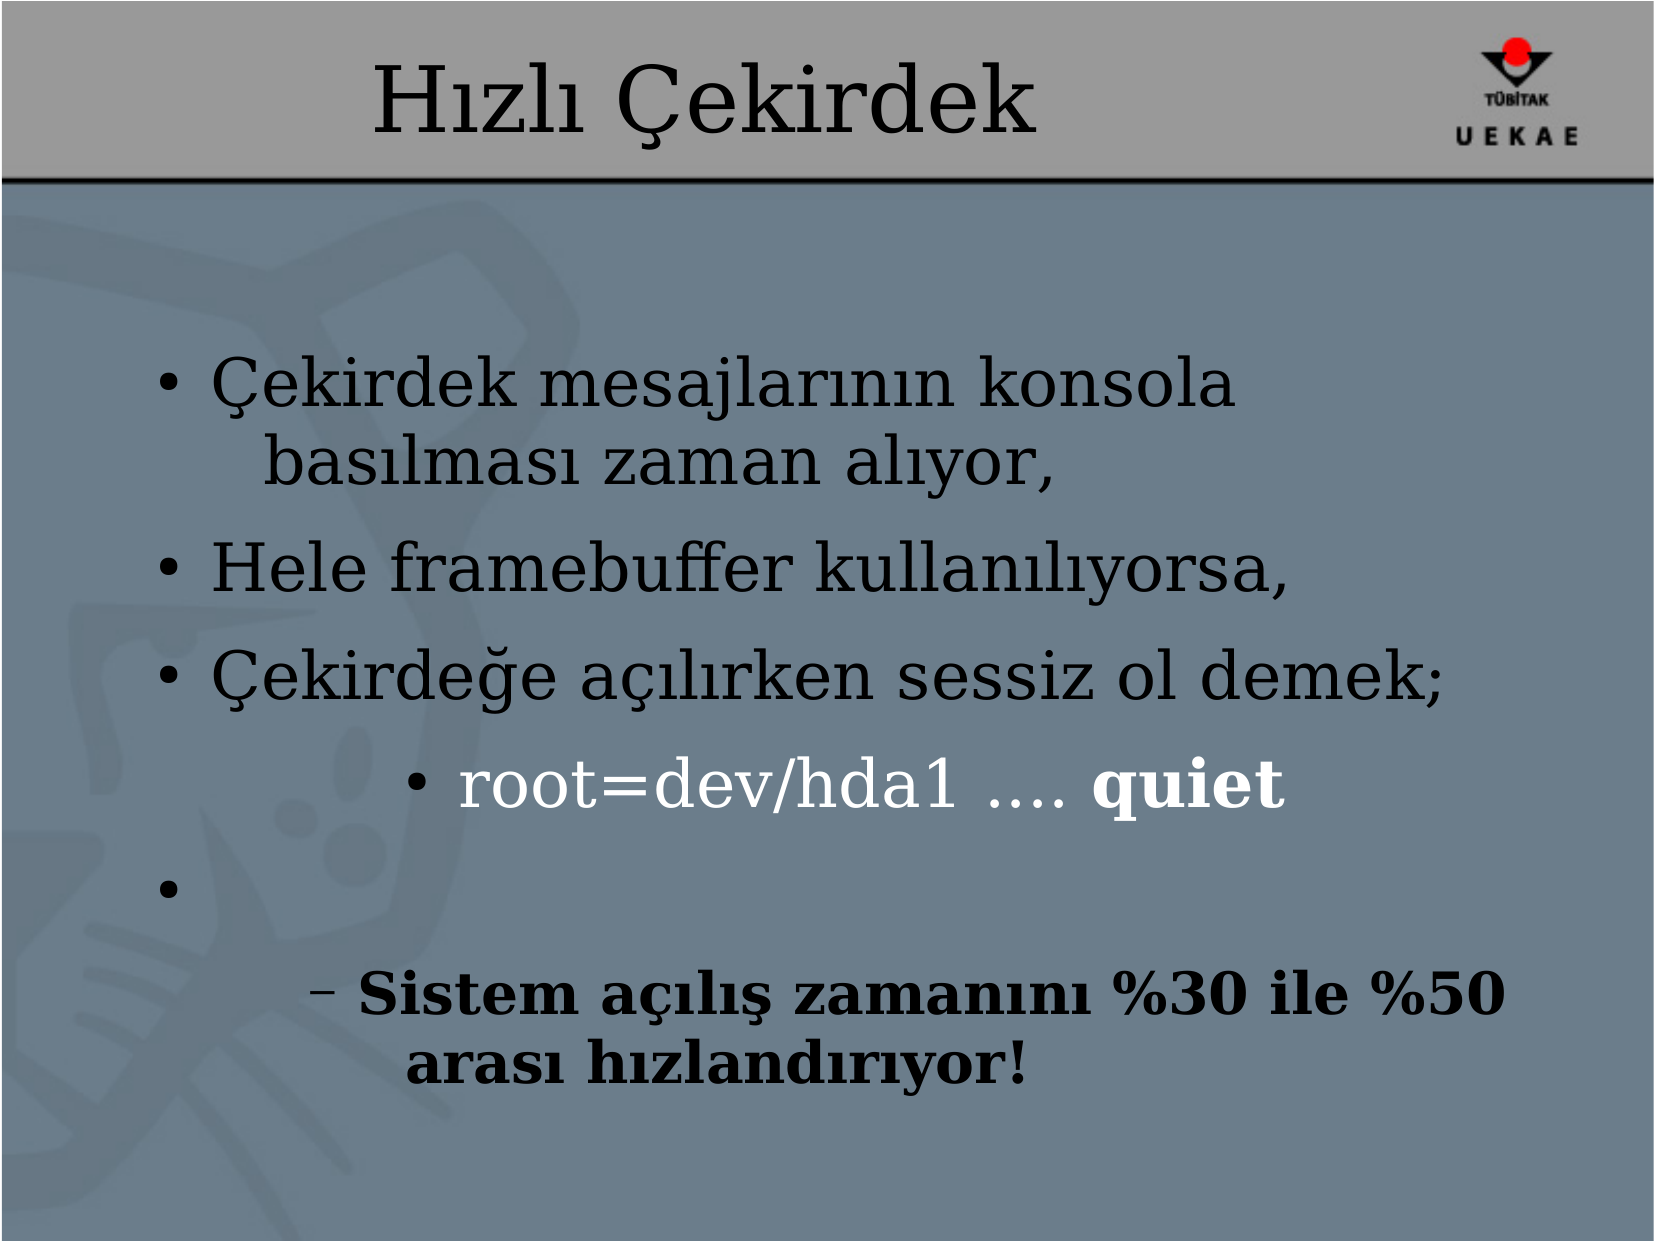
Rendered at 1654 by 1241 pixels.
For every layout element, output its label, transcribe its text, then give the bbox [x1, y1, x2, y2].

picture [1, 1, 1654, 1241]
list Çekirdek mesajlarının konsola basılması zaman alıyor, Hele framebuffer kullanılıyorsa, Çekirdeğe açılırken sessiz ol demek; root=dev/hda1 .... quiet Sistem açılış zamanını %30 ile %50 arası hızlandırıyor! [121, 344, 1534, 1127]
title Hızlı Çekirdek [0, 0, 1410, 204]
